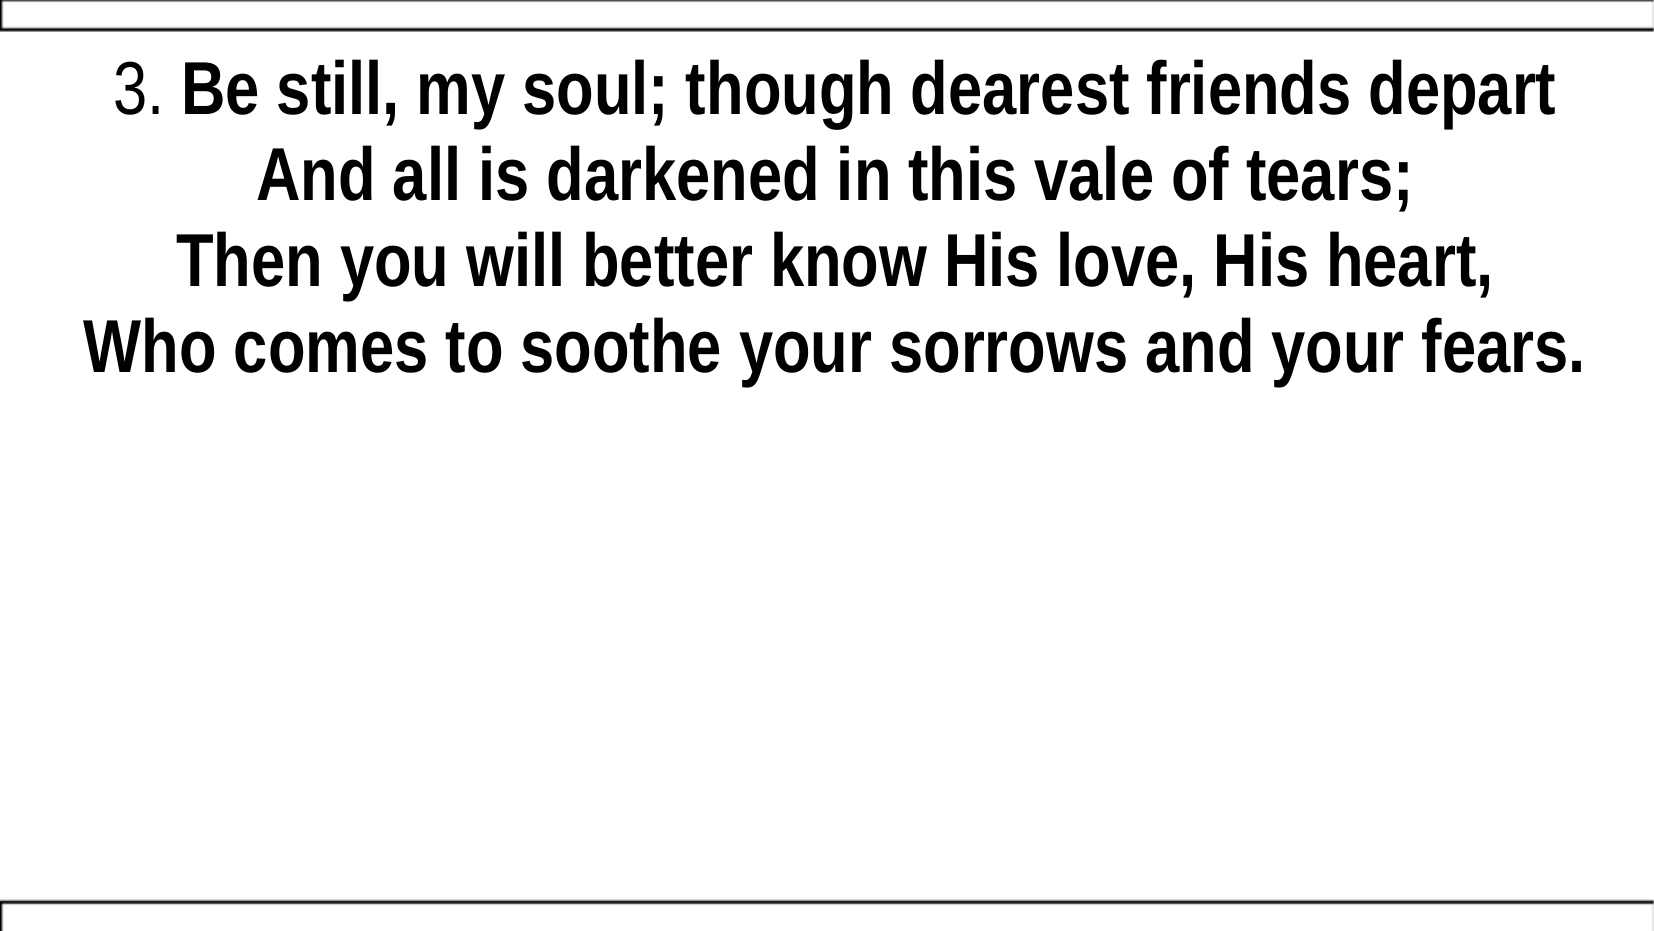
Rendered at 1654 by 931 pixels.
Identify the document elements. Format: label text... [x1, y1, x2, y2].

picture [0, 0, 1654, 931]
text_box 3. Be still, my soul; though dearest friends depart And all is darkened in this vale of tears; Then you will better know His love, His heart, Who comes to soothe your sorrows and your fears. [62, 36, 1608, 412]
